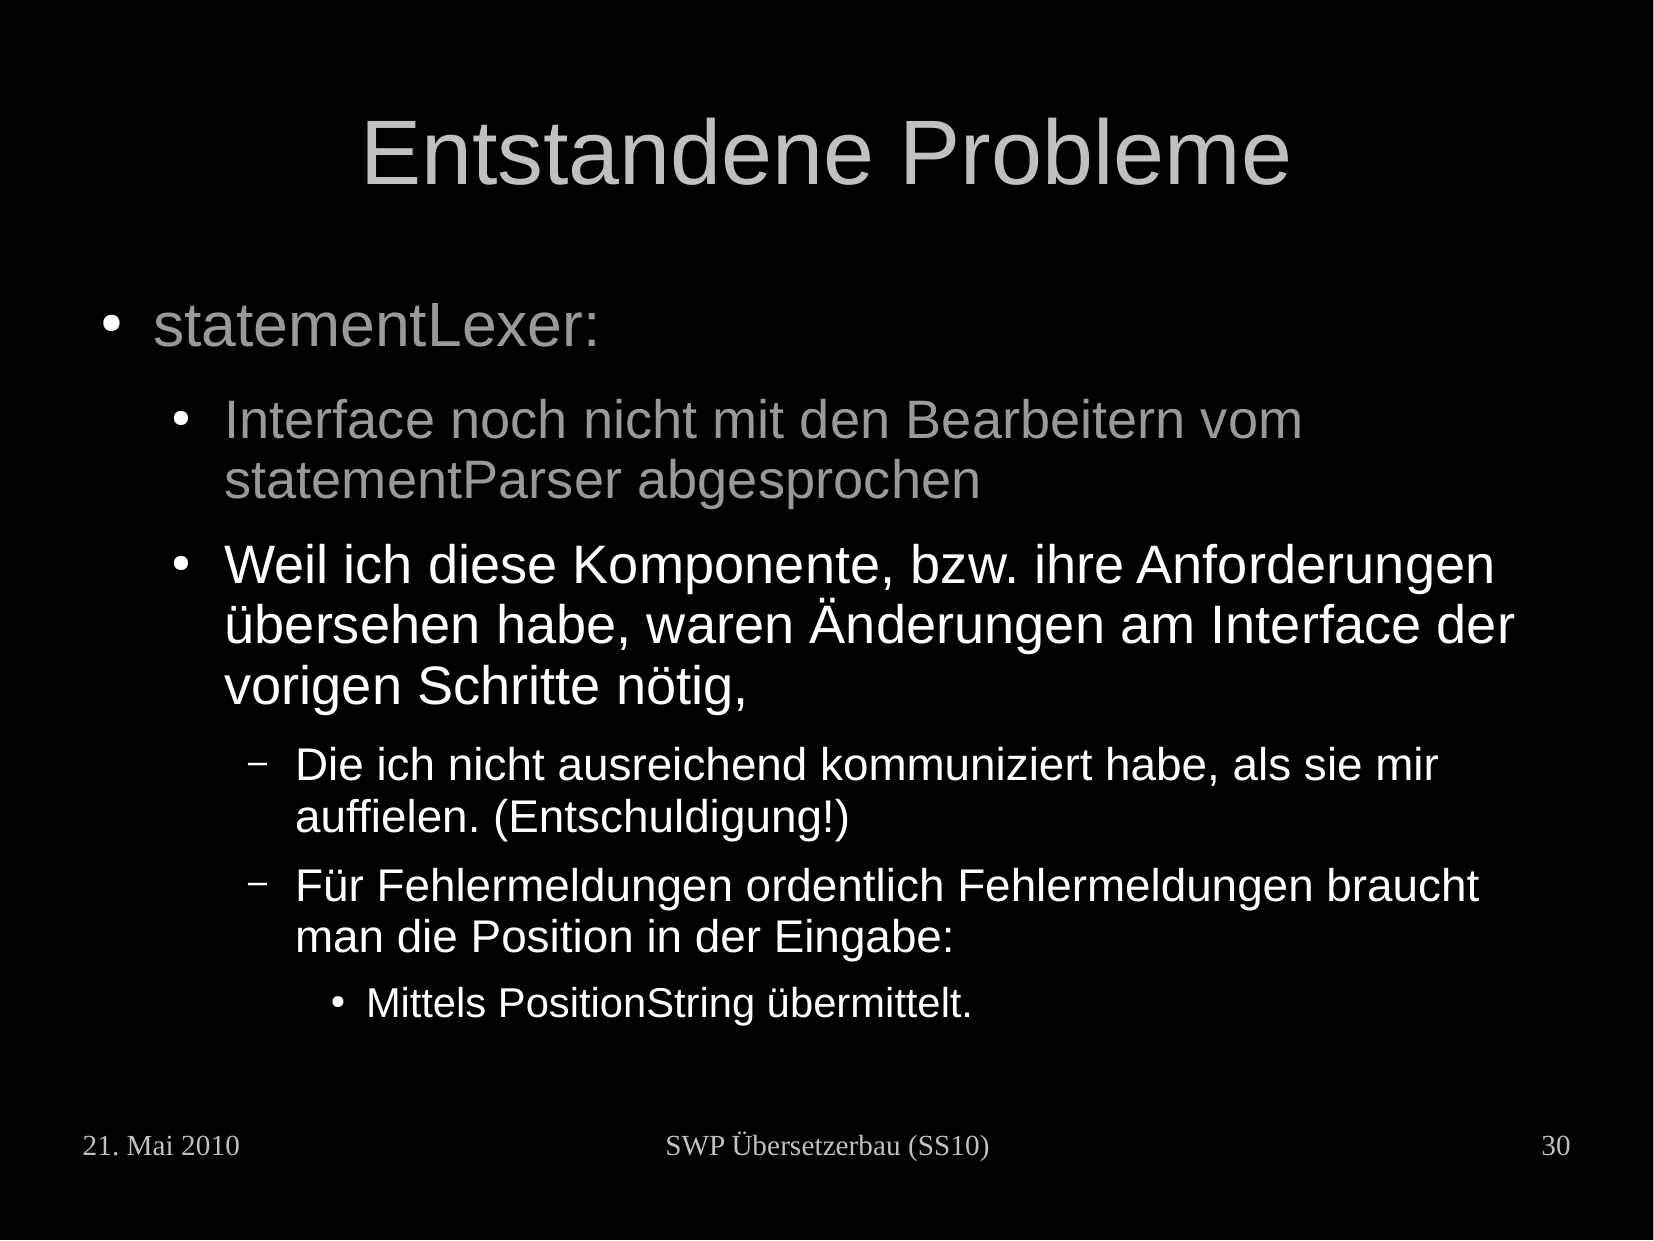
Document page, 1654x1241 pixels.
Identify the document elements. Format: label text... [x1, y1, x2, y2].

title Entstandene Probleme [82, 49, 1571, 257]
list statementLexer: Interface noch nicht mit den Bearbeitern vom statementParser abgesprochen Weil ich diese Komponente, bzw. ihre Anforderungen übersehen habe, waren Änderungen am Interface der vorigen Schritte nötig, Die ich nicht ausreichend kommuniziert habe, als sie mir auffielen. (Entschuldigung!) Für Fehlermeldungen ordentlich Fehlermeldungen braucht man die Position in der Eingabe: Mittels PositionString übermittelt. [82, 290, 1571, 1109]
